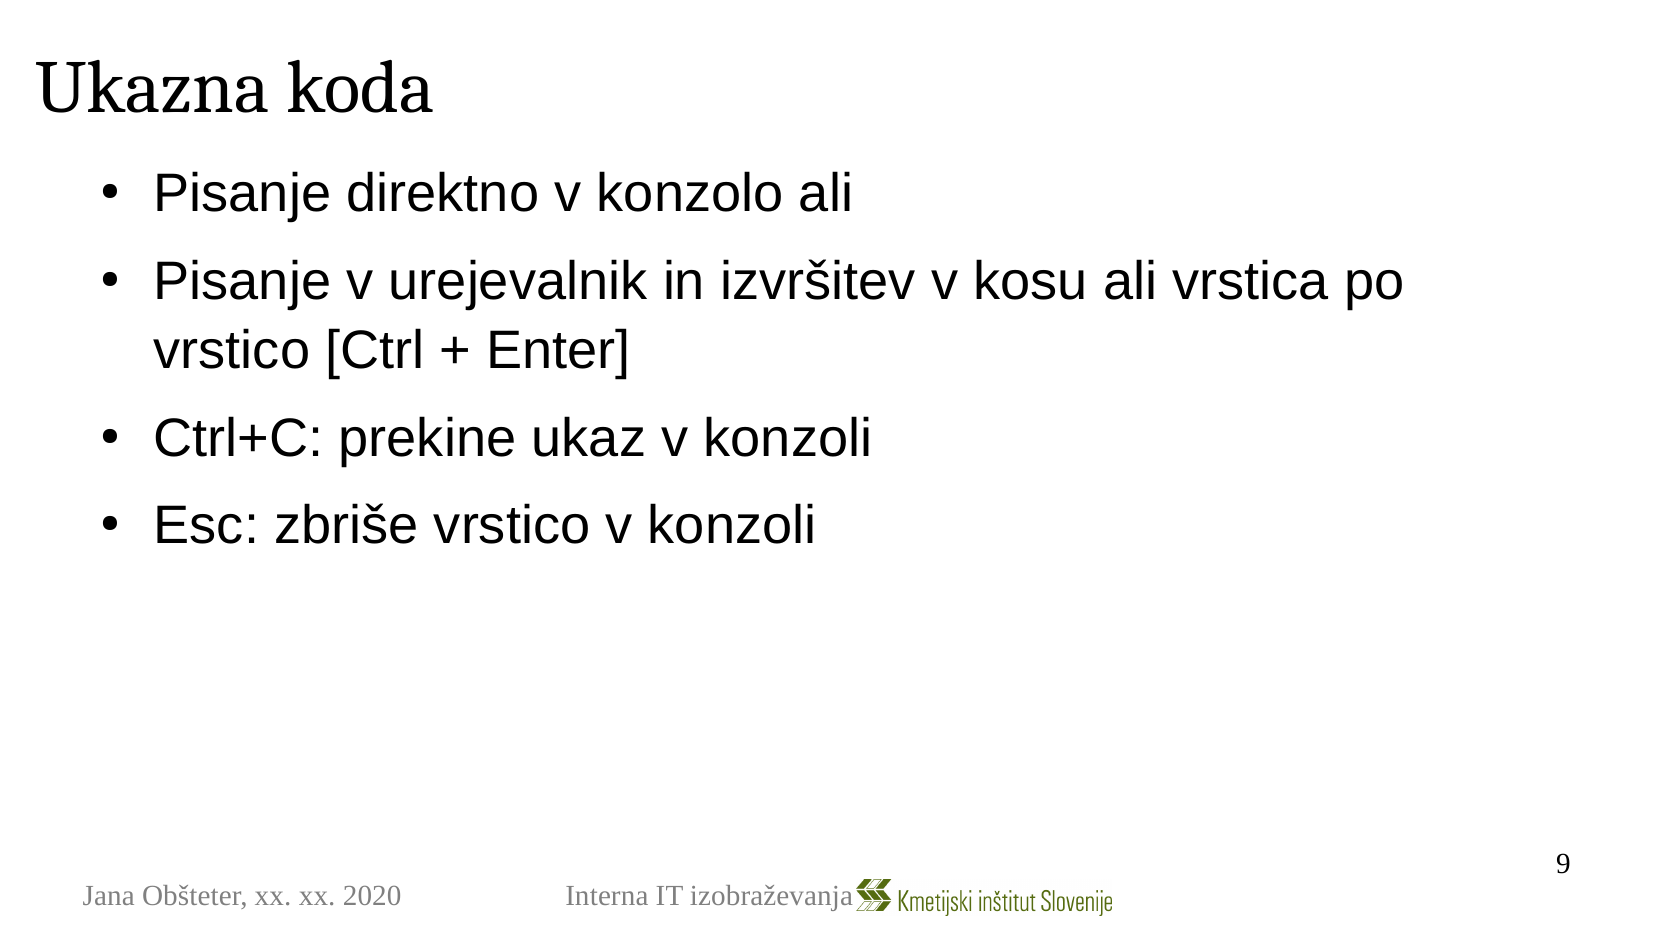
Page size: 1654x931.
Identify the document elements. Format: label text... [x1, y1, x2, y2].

picture [856, 879, 1112, 916]
title Ukazna koda [35, 21, 1524, 154]
list Pisanje direktno v konzolo ali Pisanje v urejevalnik in izvršitev v kosu ali vrstica po vrstico [Ctrl + Enter] Ctrl+C: prekine ukaz v konzoli Esc: zbriše vrstico v konzoli [82, 153, 1571, 848]
